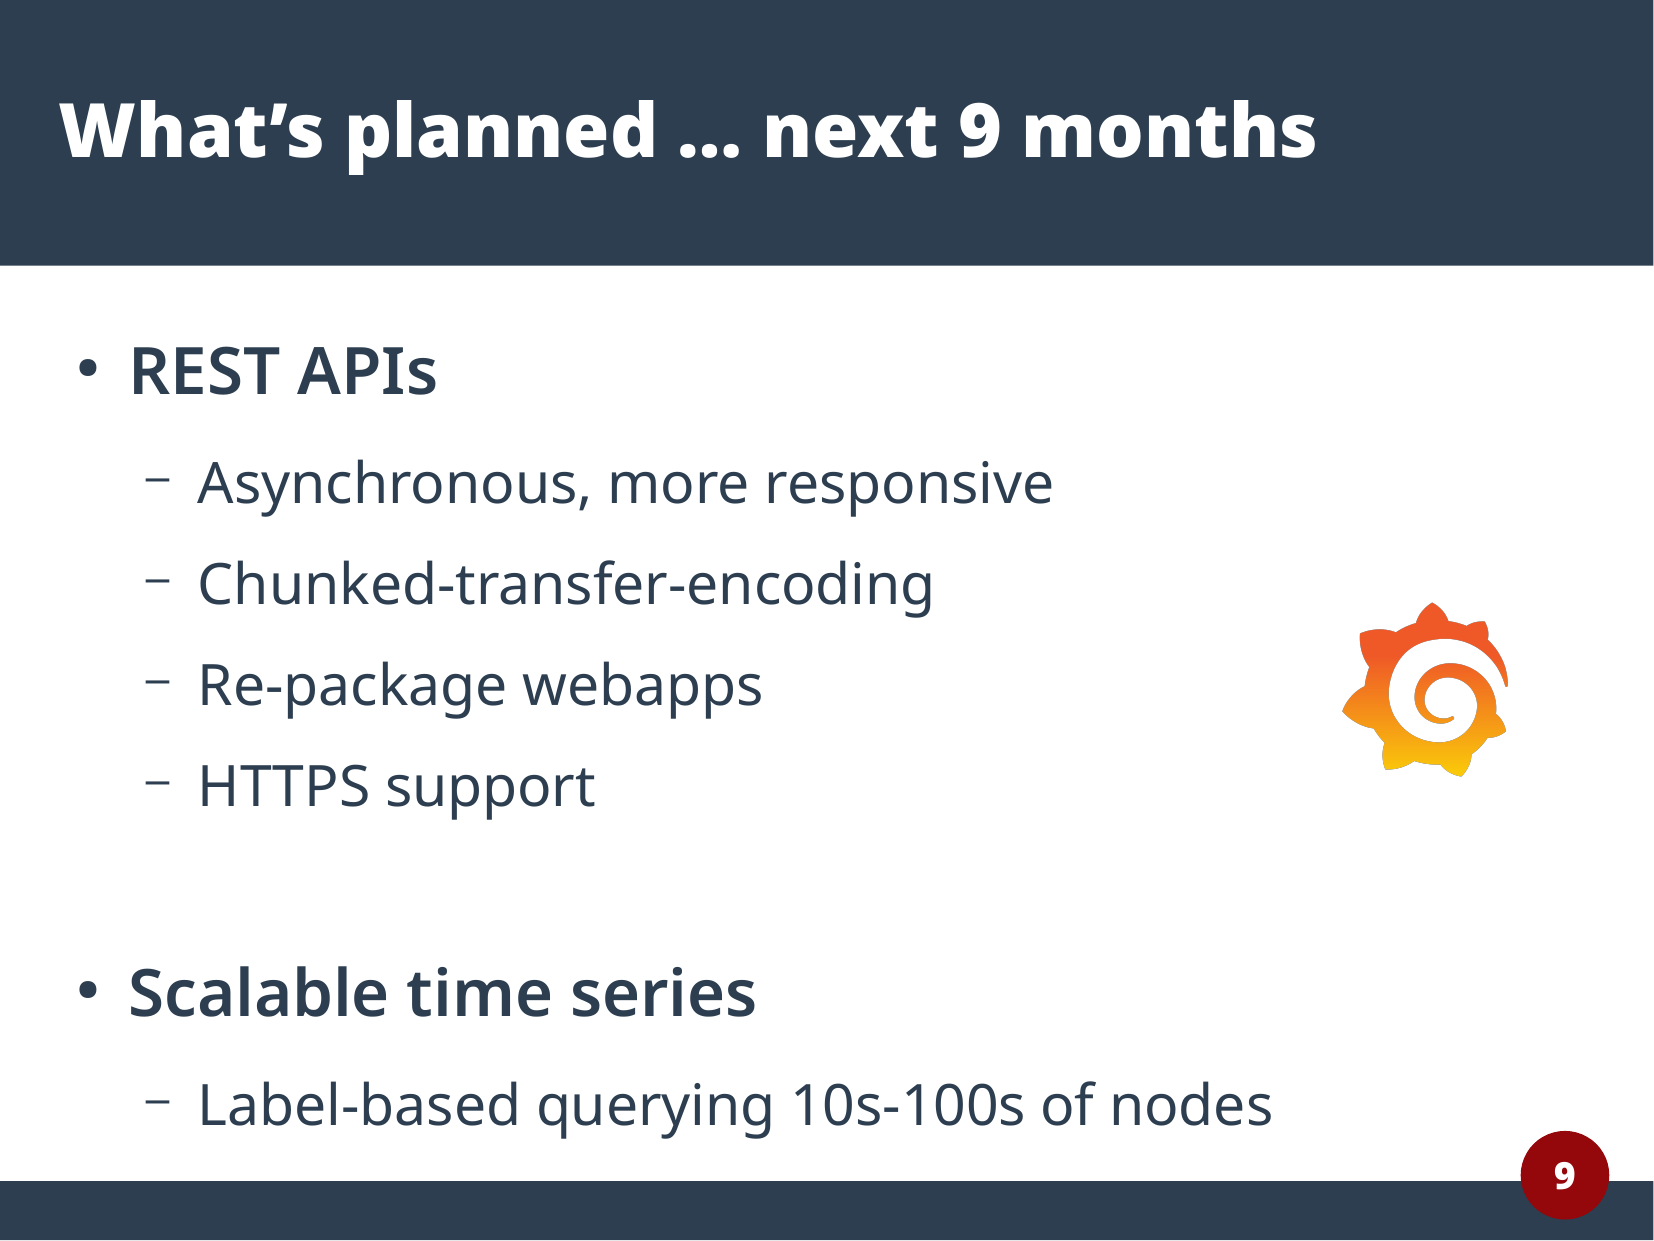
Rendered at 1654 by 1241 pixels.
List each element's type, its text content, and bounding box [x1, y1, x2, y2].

list REST APIs Asynchronous, more responsive Chunked-transfer-encoding Re-package webapps HTTPS support Scalable time series Label-based querying 10s-100s of nodes [59, 324, 1595, 1152]
title What’s planned … next 9 months [59, 49, 1595, 207]
picture [1338, 602, 1512, 777]
